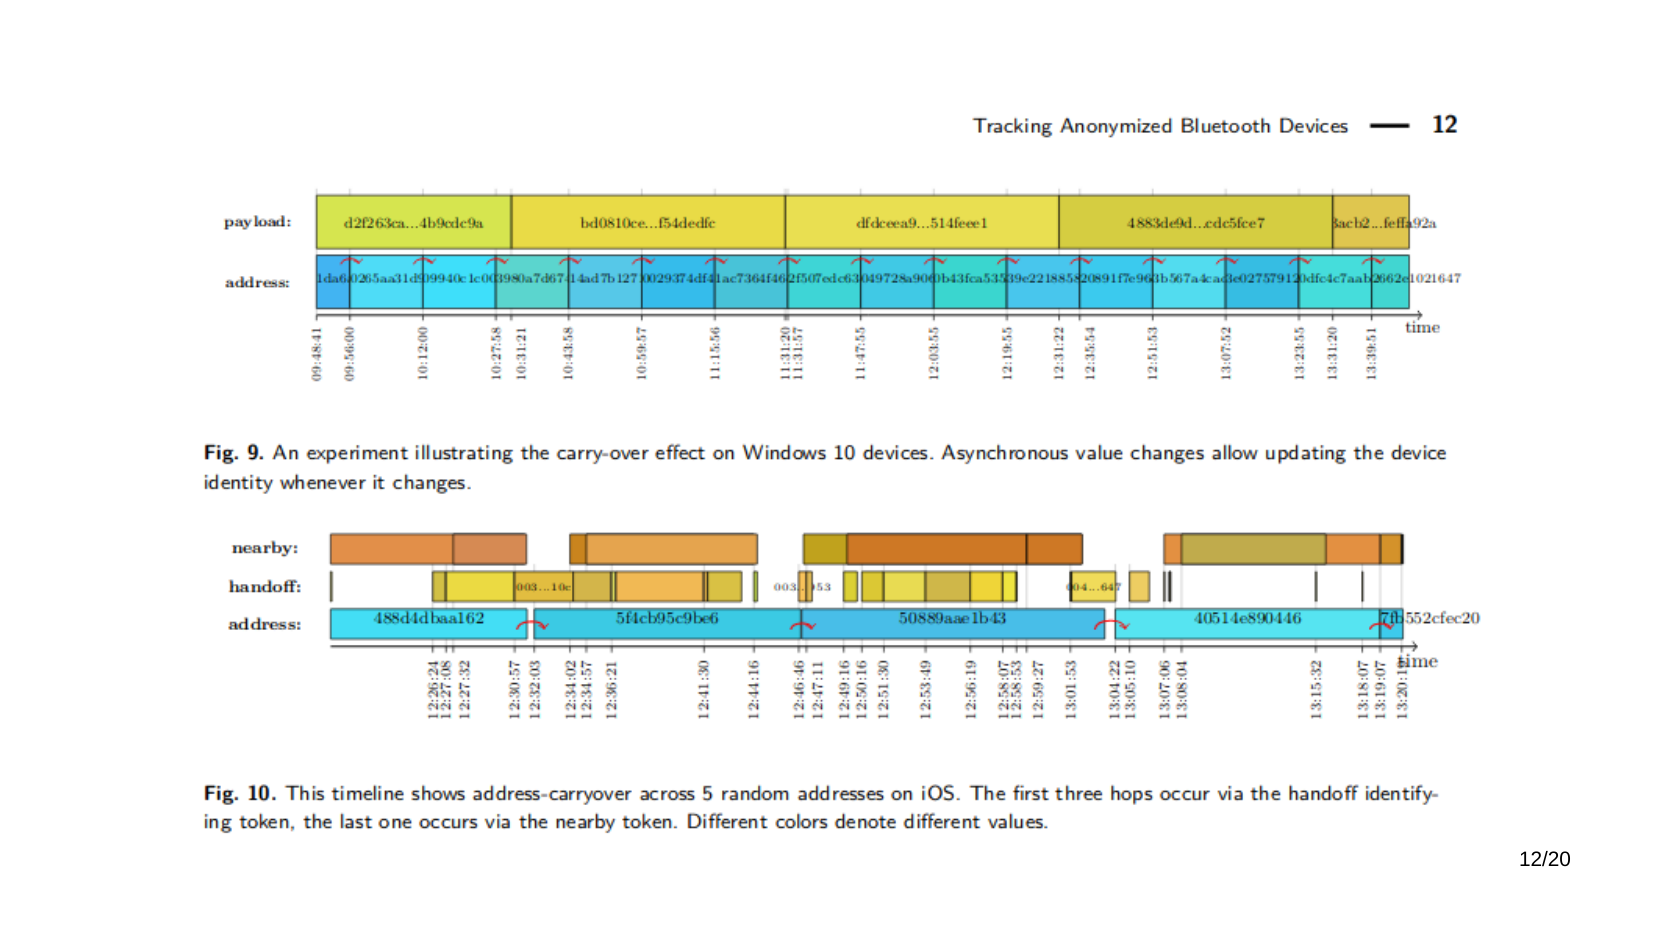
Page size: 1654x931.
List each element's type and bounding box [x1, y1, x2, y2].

picture [135, 75, 1518, 855]
